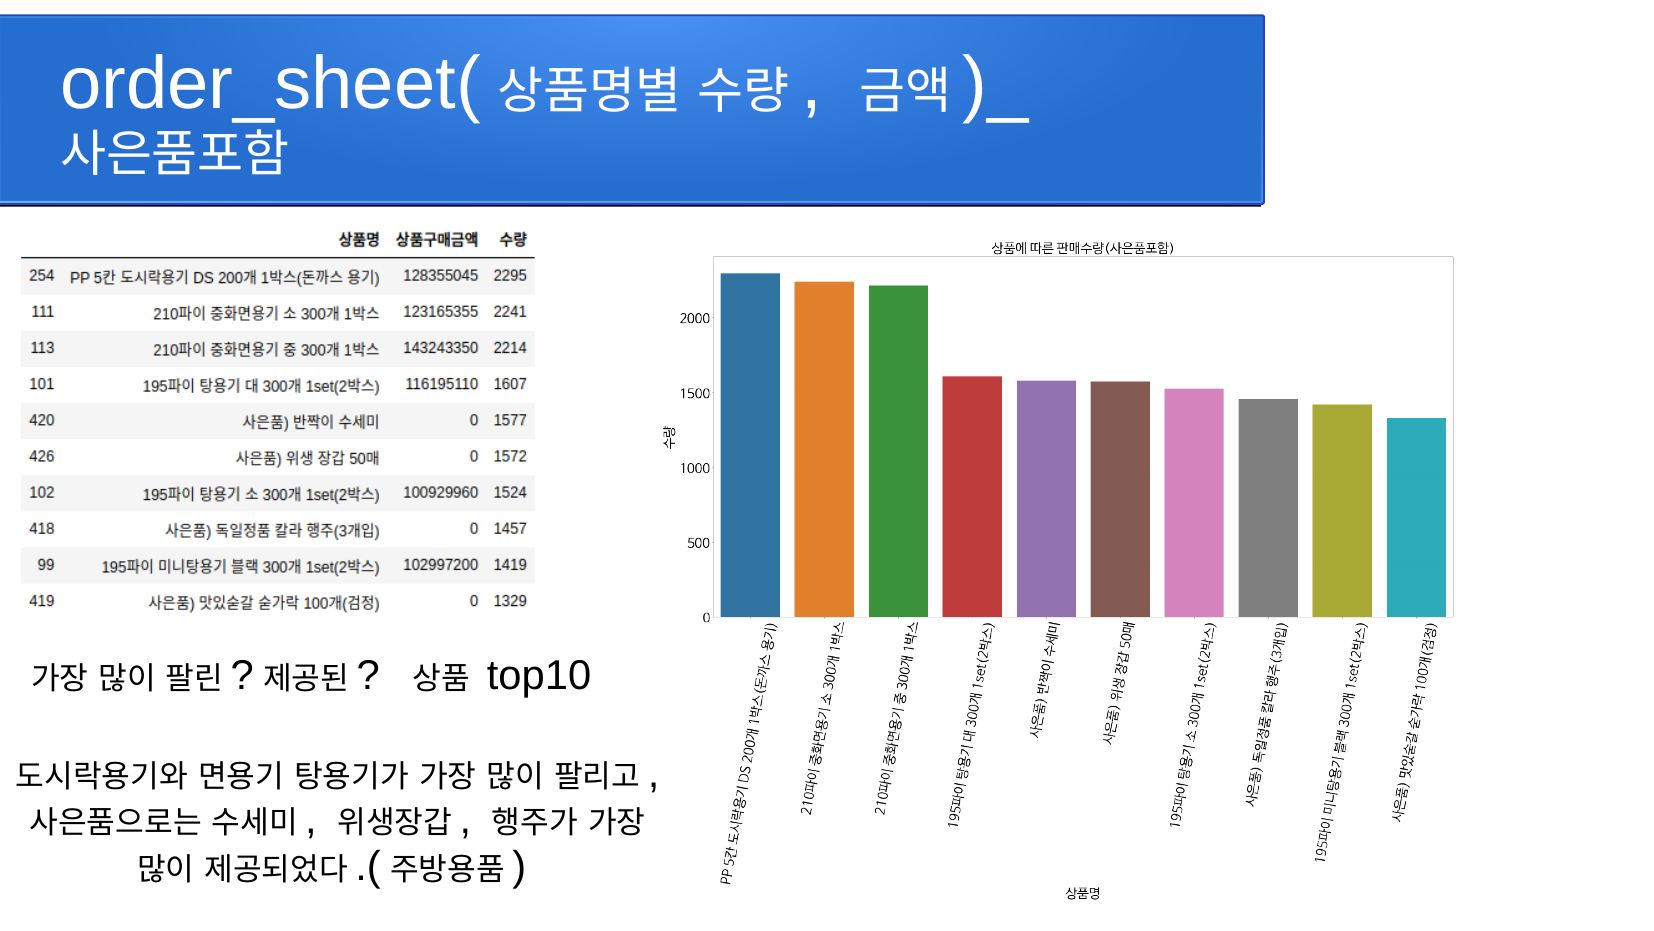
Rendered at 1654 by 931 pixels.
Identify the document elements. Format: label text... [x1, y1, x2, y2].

picture [660, 239, 1456, 904]
subtitle 가장 많이 팔린?제공된? 상품 top10 [15, 630, 608, 721]
title order_sheet(상품명별 수량, 금액)_사은품포함 [60, 35, 1235, 189]
picture [15, 216, 556, 631]
text_box 도시락용기와 면용기 탕용기가 가장 많이 팔리고, 사은품으로는 수세미, 위생장갑, 행주가 가장 많이 제공되었다.(주방용품) [15, 735, 661, 904]
